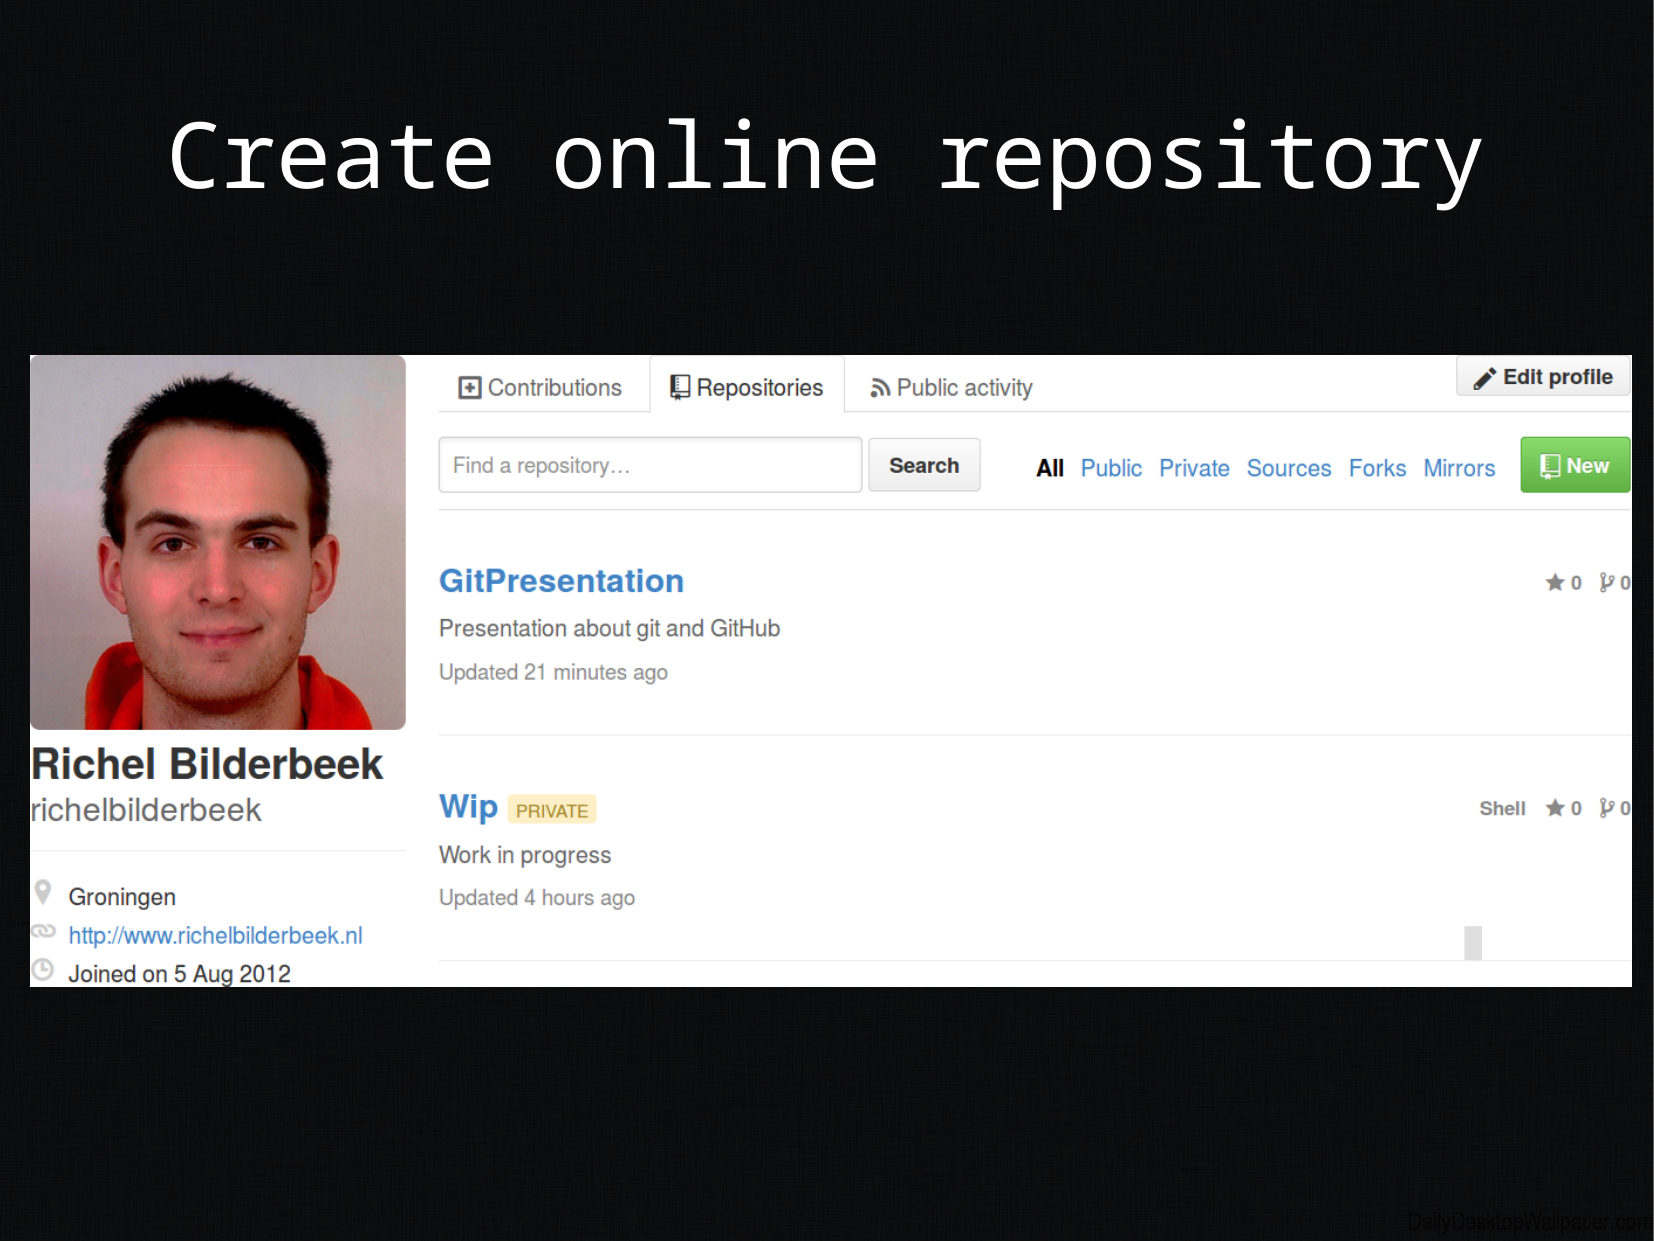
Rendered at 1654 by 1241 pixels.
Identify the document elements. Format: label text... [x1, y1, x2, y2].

picture [0, 0, 1654, 1241]
title Create online repository [82, 49, 1571, 257]
